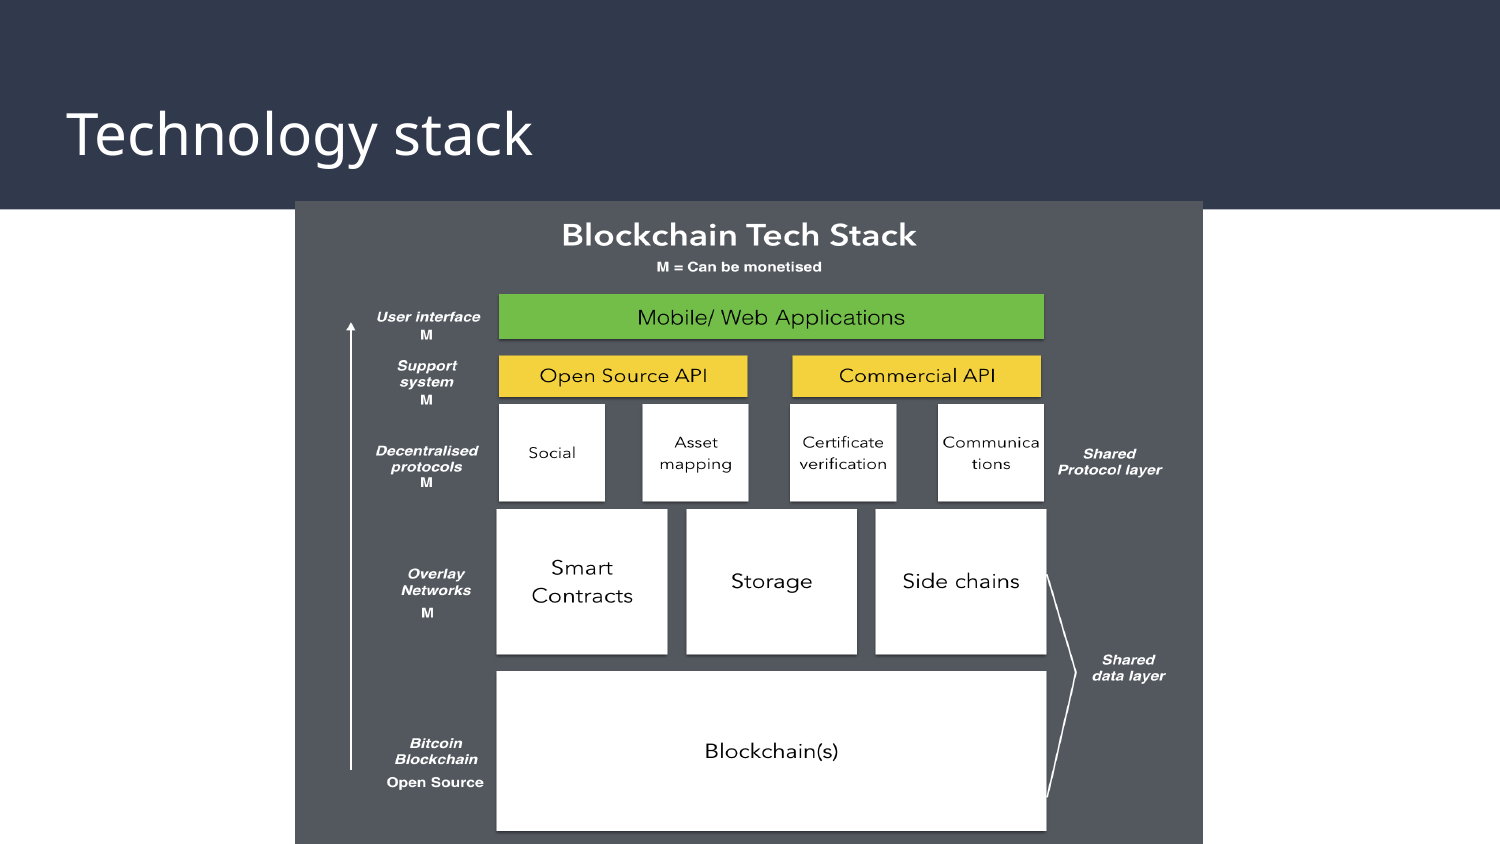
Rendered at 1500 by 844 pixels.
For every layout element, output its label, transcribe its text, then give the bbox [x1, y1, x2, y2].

picture [295, 201, 1203, 844]
title Technology stack [51, 82, 1449, 185]
